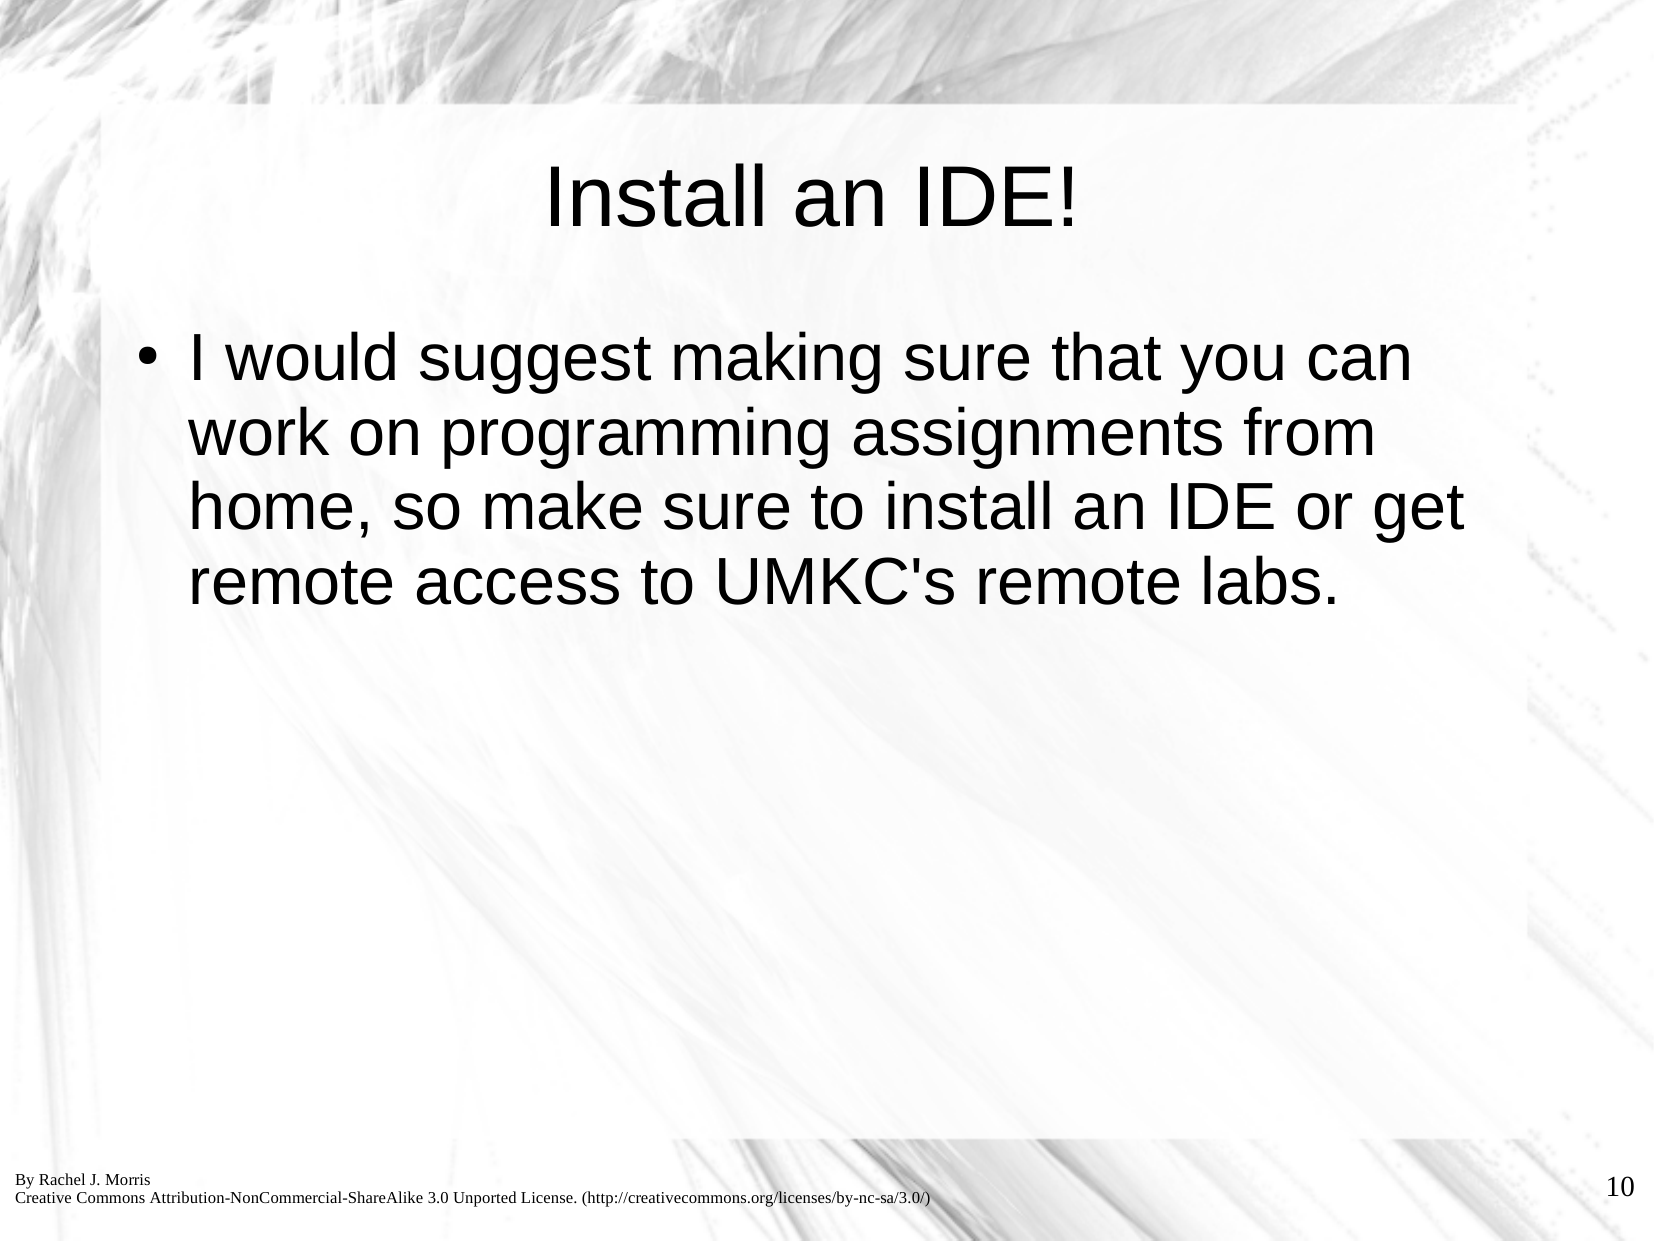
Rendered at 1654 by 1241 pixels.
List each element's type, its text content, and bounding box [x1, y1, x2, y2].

title Install an IDE! [118, 112, 1506, 281]
picture [0, 0, 1654, 1241]
list I would suggest making sure that you can work on programming assignments from home, so make sure to install an IDE or get remote access to UMKC's remote labs. [118, 319, 1571, 1040]
